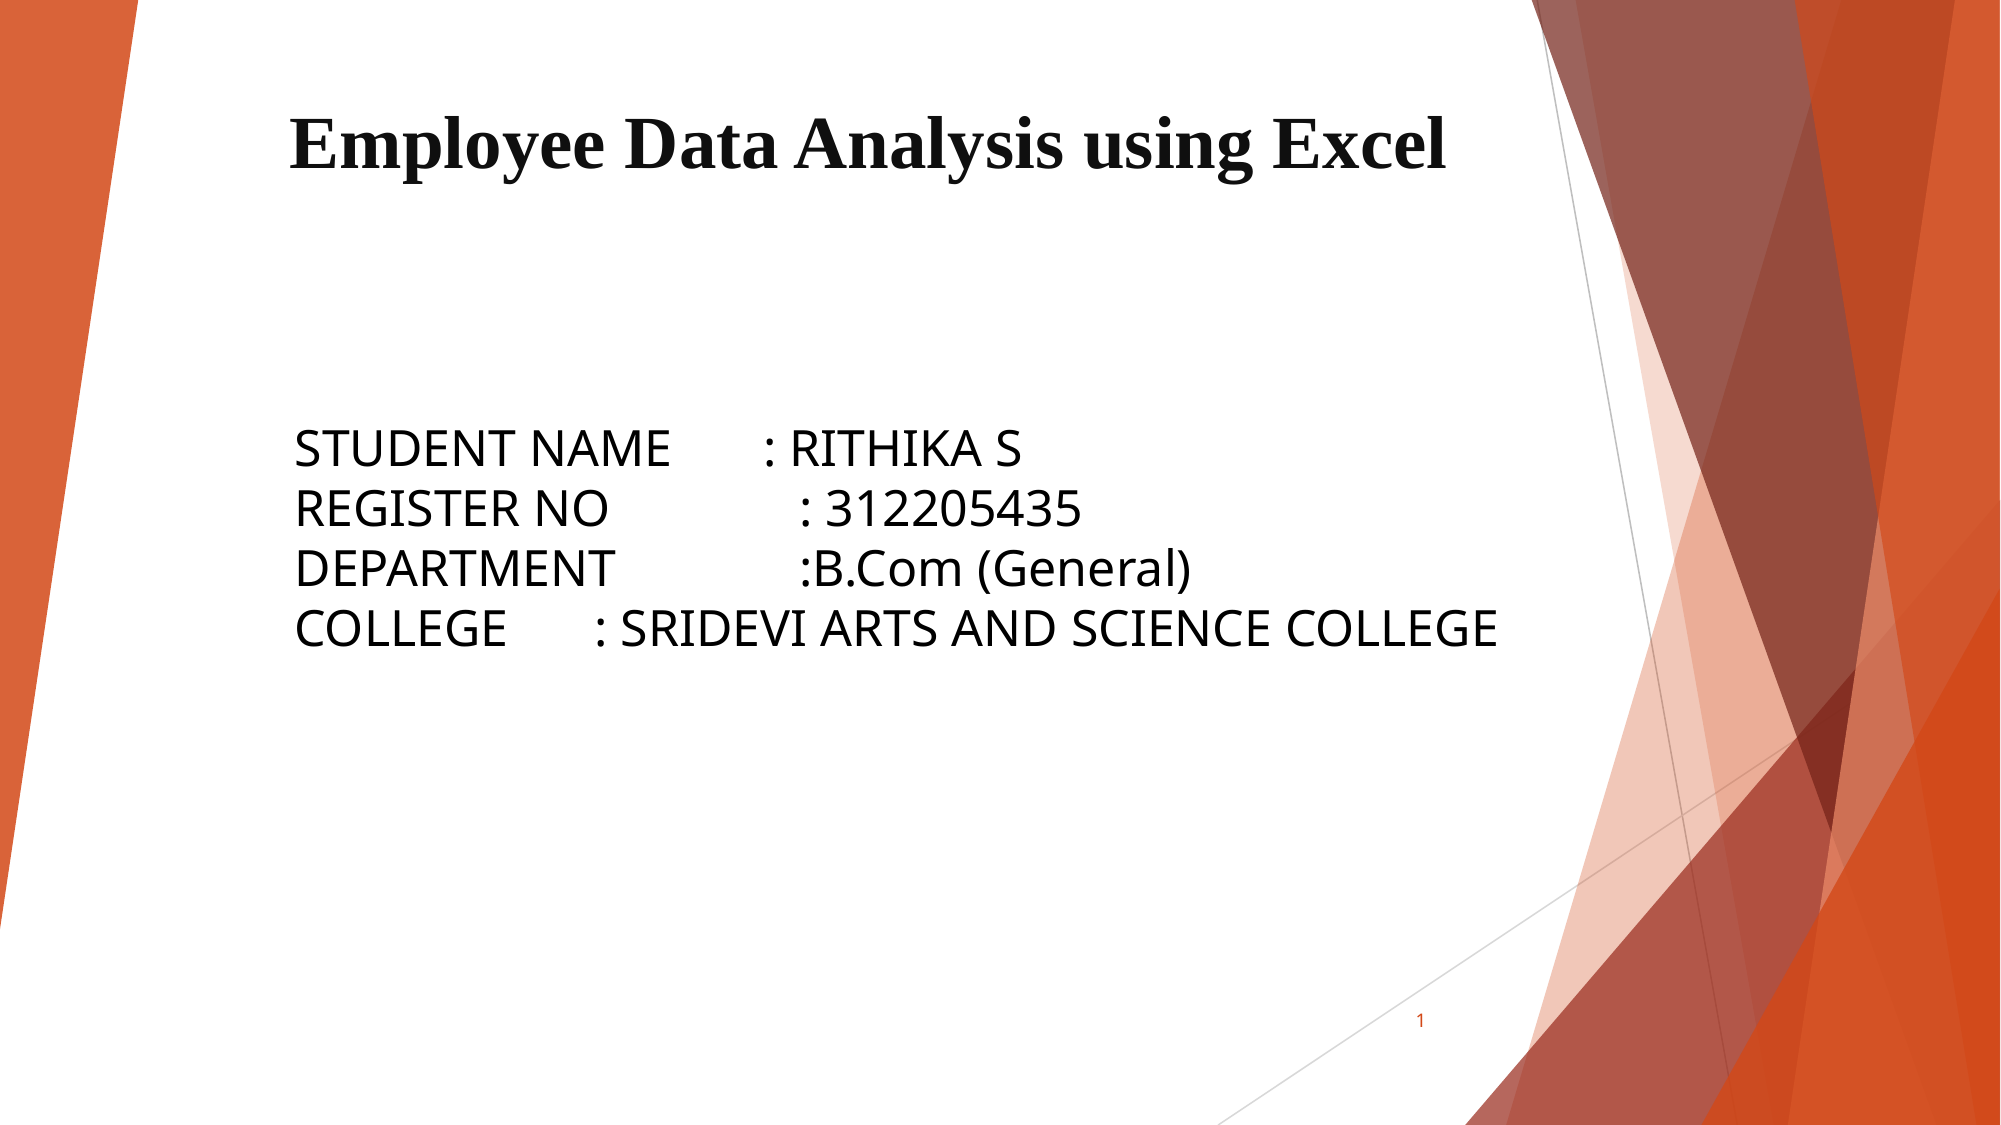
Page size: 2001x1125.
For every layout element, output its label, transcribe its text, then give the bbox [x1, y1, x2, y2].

title Employee Data Analysis using Excel [0, 93, 1522, 454]
text_box STUDENT NAME : RITHIKA S REGISTER NO : 312205435 DEPARTMENT :B.Com (General) COLLEGE : SRIDEVI ARTS AND SCIENCE COLLEGE [280, 409, 2000, 724]
slide_number 1 [1409, 1010, 1522, 1032]
